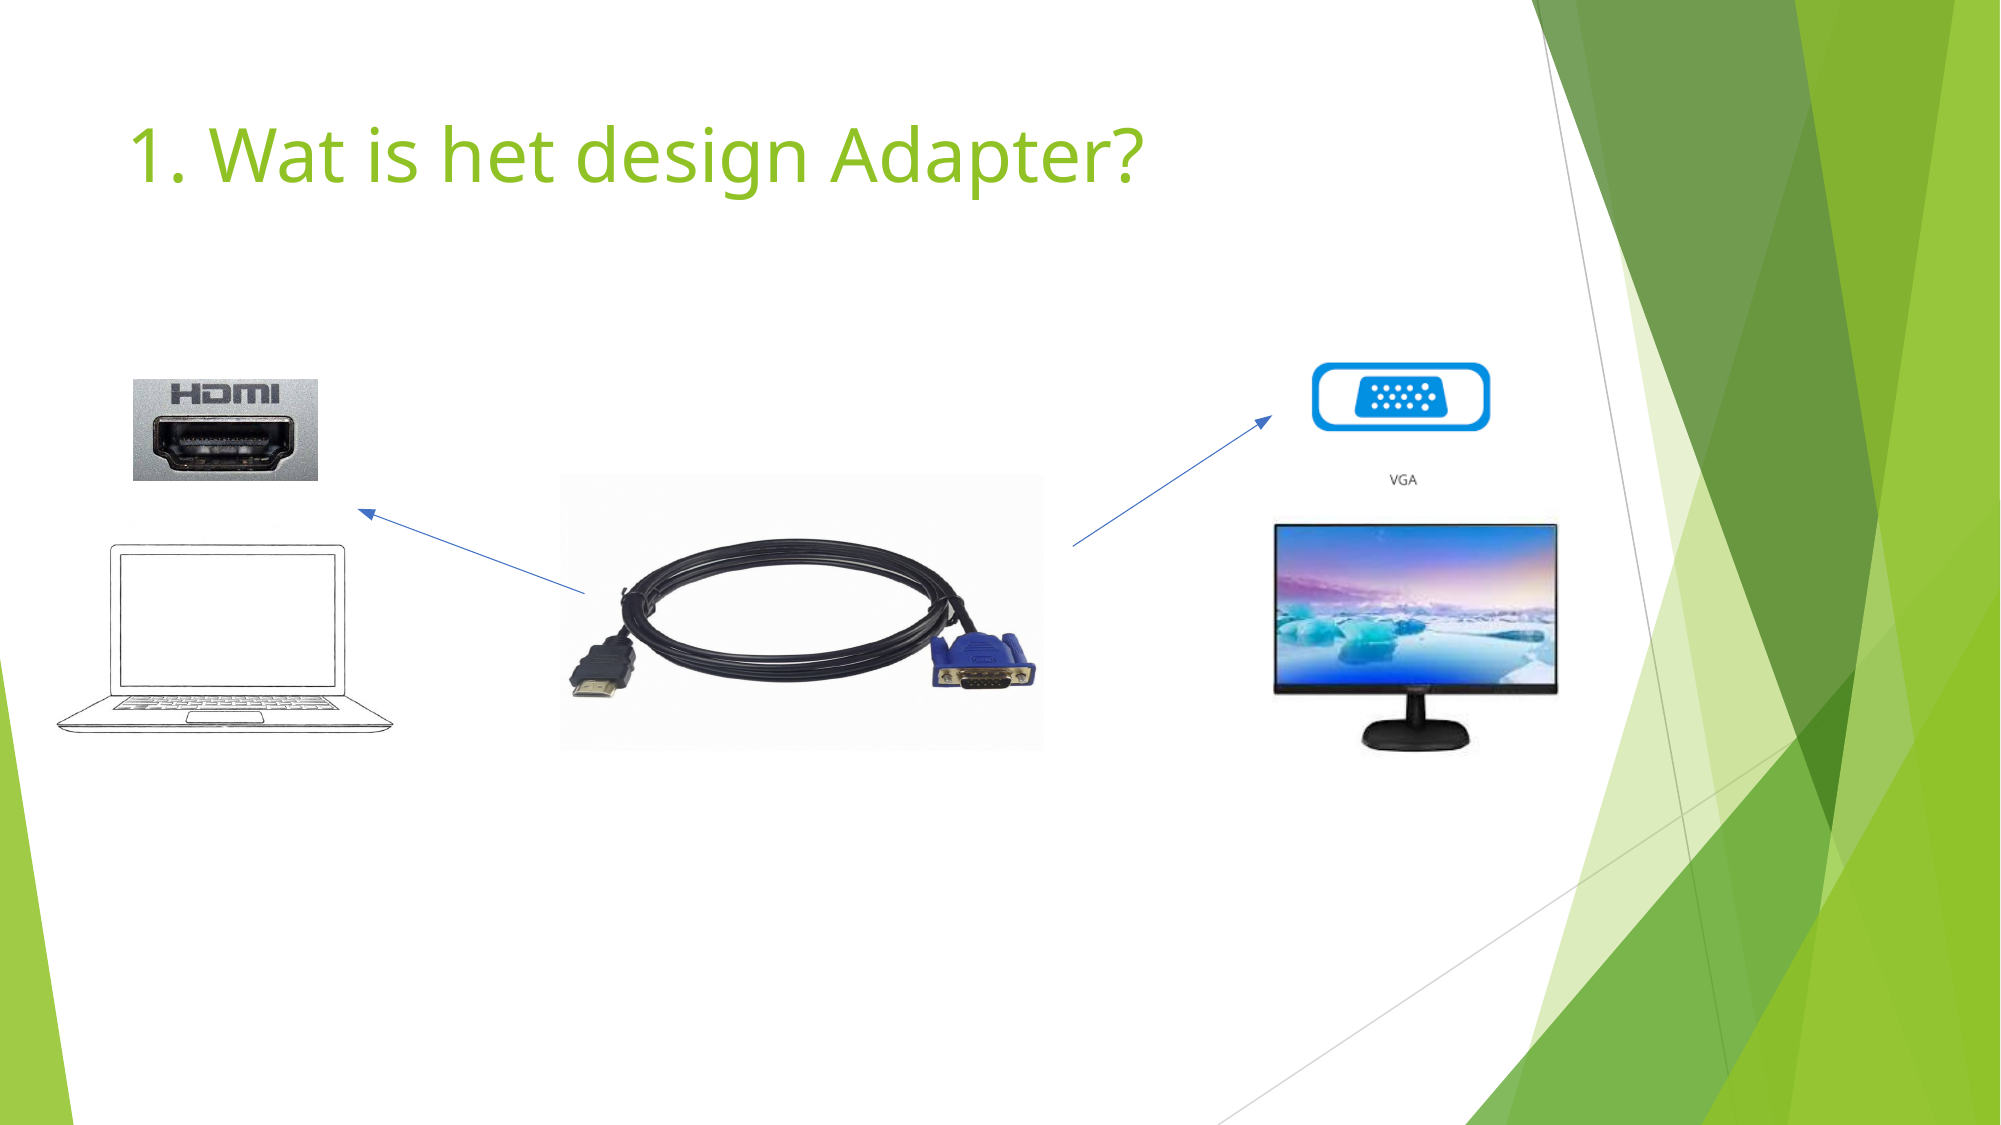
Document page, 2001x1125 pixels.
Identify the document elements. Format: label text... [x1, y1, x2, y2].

picture [1222, 323, 1581, 782]
title 1. Wat is het design Adapter? [111, 99, 1522, 317]
picture [32, 379, 419, 832]
picture [560, 474, 1044, 751]
